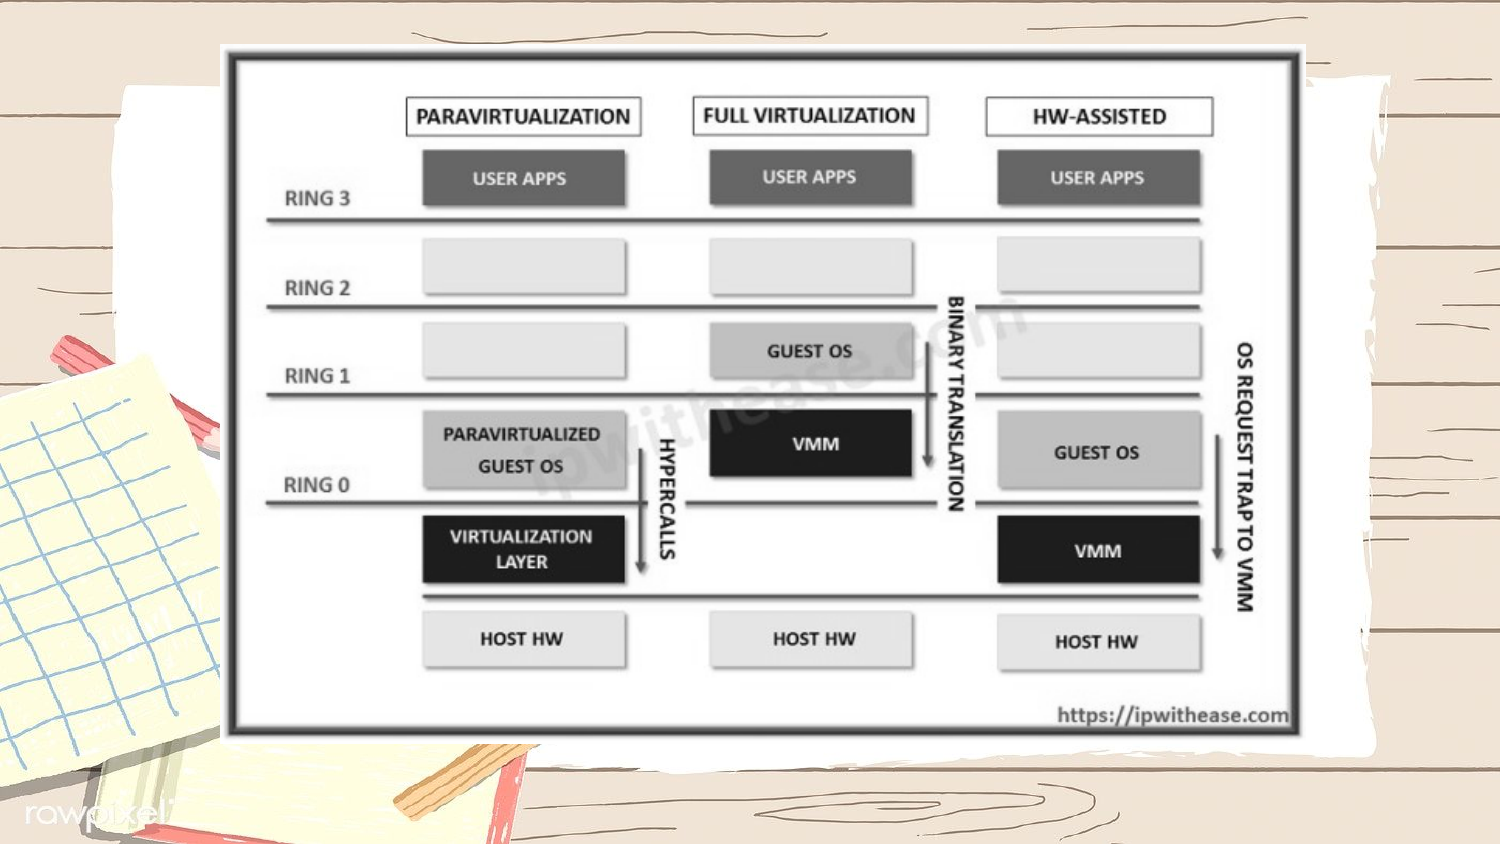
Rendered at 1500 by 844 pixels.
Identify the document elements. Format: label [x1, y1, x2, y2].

picture [220, 44, 1306, 744]
